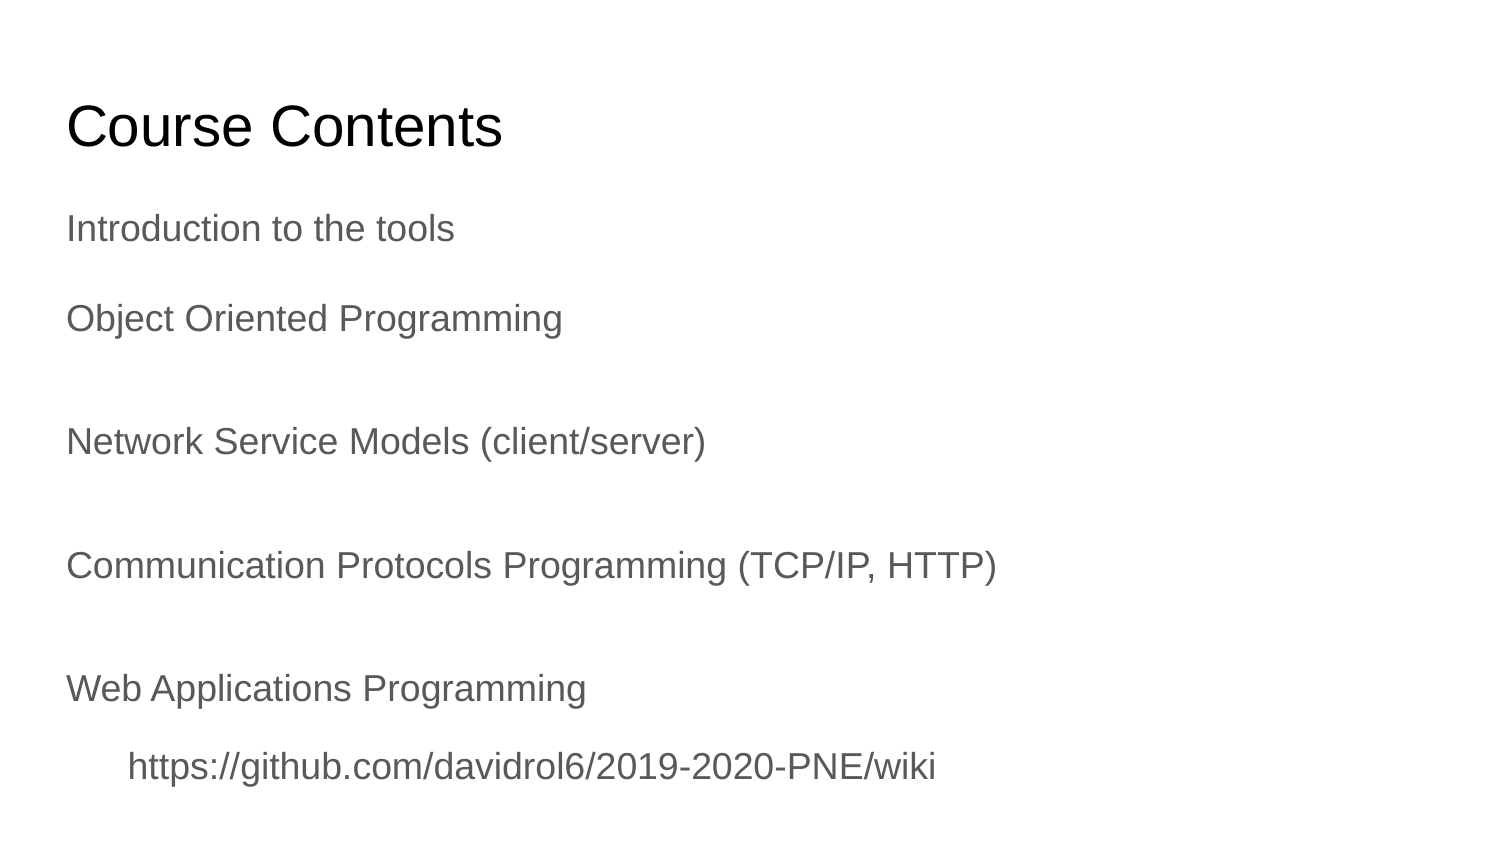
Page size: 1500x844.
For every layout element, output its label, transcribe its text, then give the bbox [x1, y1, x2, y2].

list Introduction to the tools Object Oriented Programming Network Service Models (client/server) Communication Protocols Programming (TCP/IP, HTTP) Web Applications Programming https://github.com/davidrol6/2019-2020-PNE/wiki [51, 189, 1449, 824]
title Course Contents [51, 72, 1449, 167]
